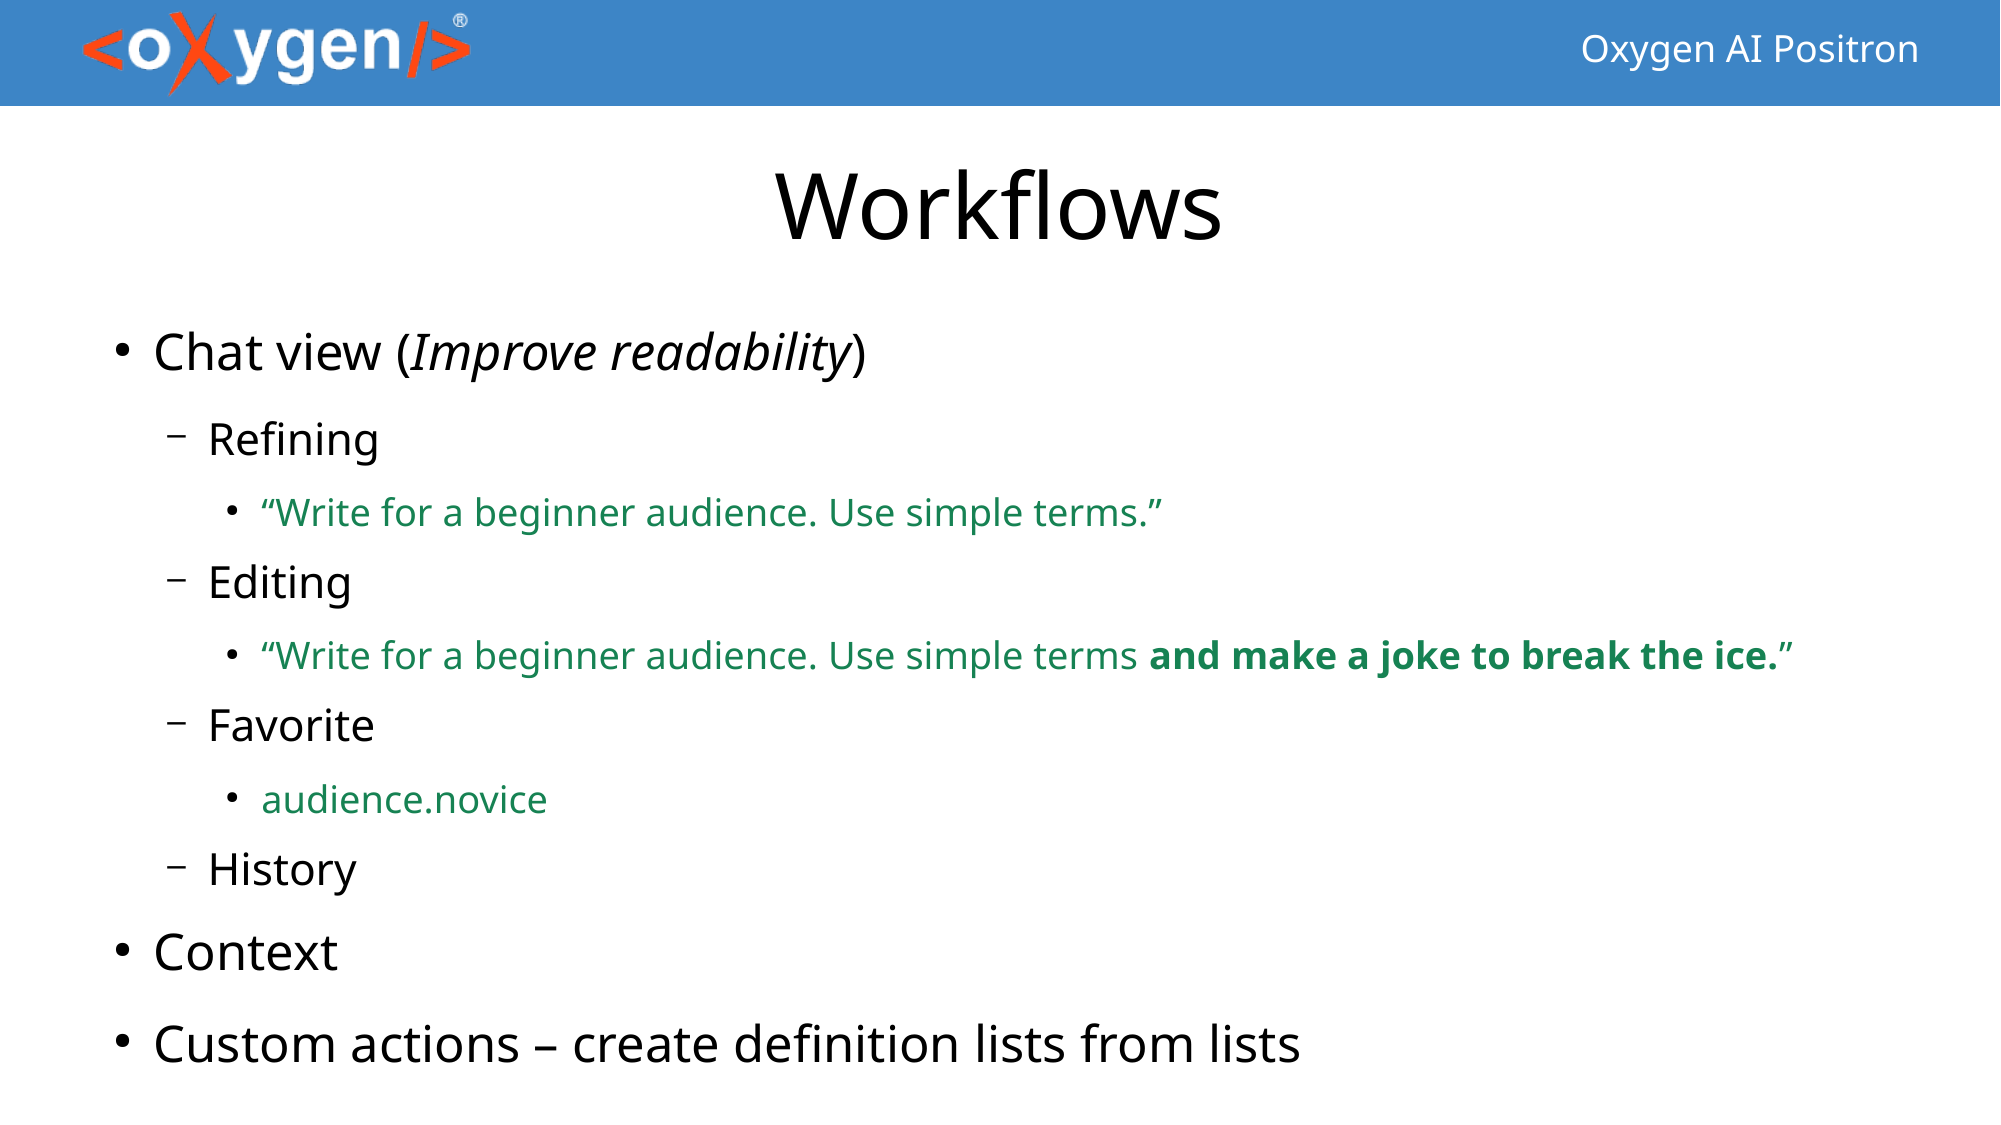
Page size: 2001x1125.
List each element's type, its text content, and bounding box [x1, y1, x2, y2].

picture [75, 0, 488, 106]
list Chat view (Improve readability) Refining “Write for a beginner audience. Use simple terms.” Editing “Write for a beginner audience. Use simple terms and make a joke to break the ice.” Favorite audience.novice History Context Custom actions – create definition lists from lists [99, 316, 1900, 1083]
title Workflows [99, 109, 1900, 298]
